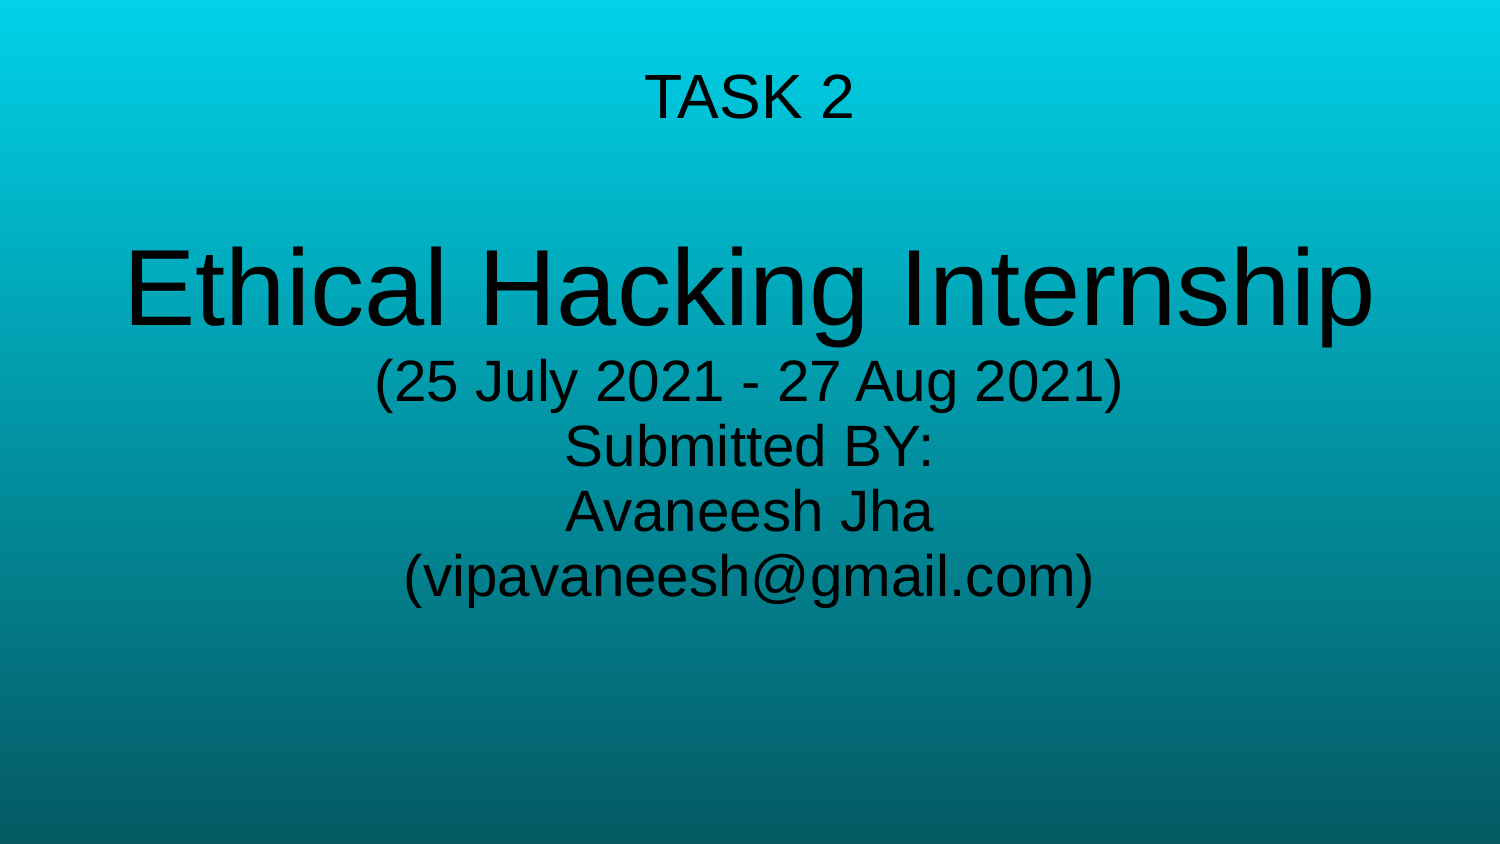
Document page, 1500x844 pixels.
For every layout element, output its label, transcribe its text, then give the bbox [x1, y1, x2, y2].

subtitle TASK 2 [51, 47, 1449, 178]
title Ethical Hacking Internship (25 July 2021 - 27 Aug 2021) Submitted BY: Avaneesh Jha (vipavaneesh@gmail.com) [51, 212, 1449, 724]
